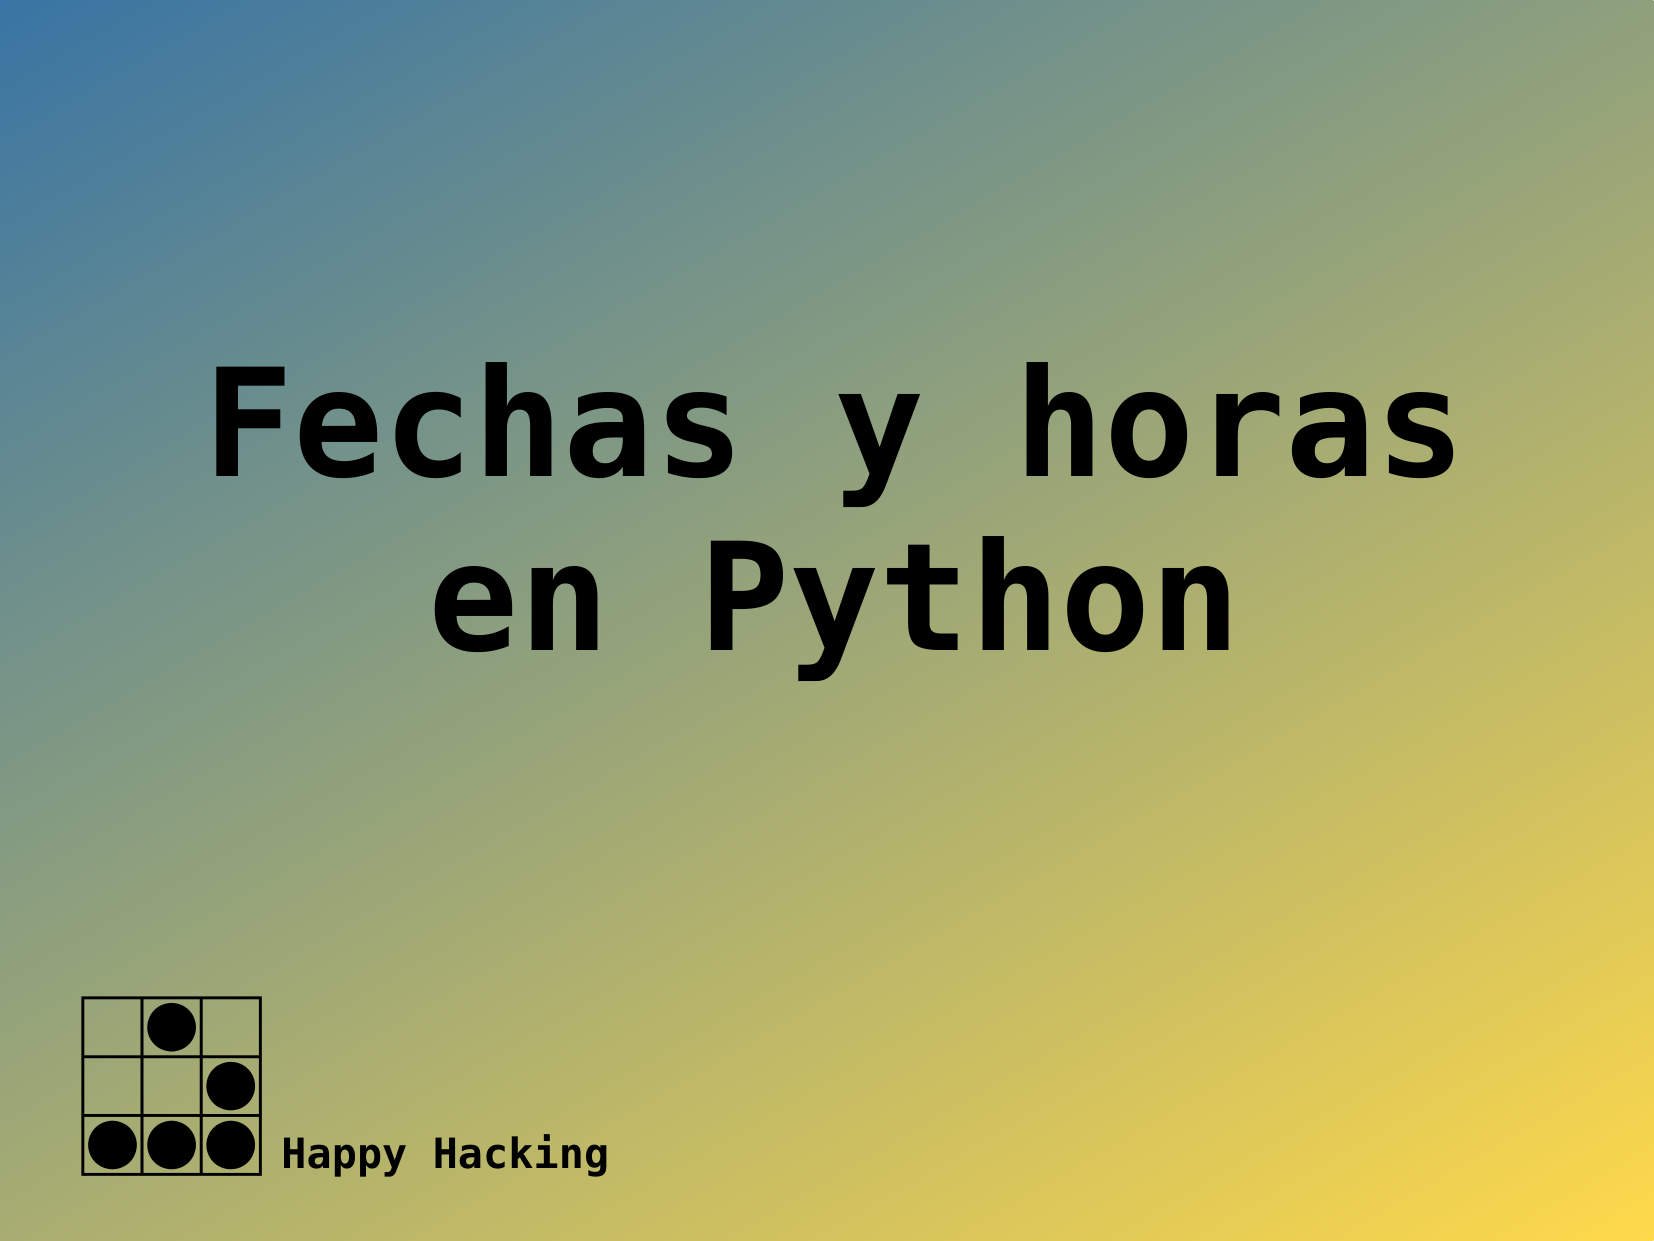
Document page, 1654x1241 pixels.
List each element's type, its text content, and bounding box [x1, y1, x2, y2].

text_box Happy Hacking [266, 1098, 657, 1187]
picture [68, 983, 275, 1190]
subtitle Fechas y horas en Python [91, 46, 1580, 978]
